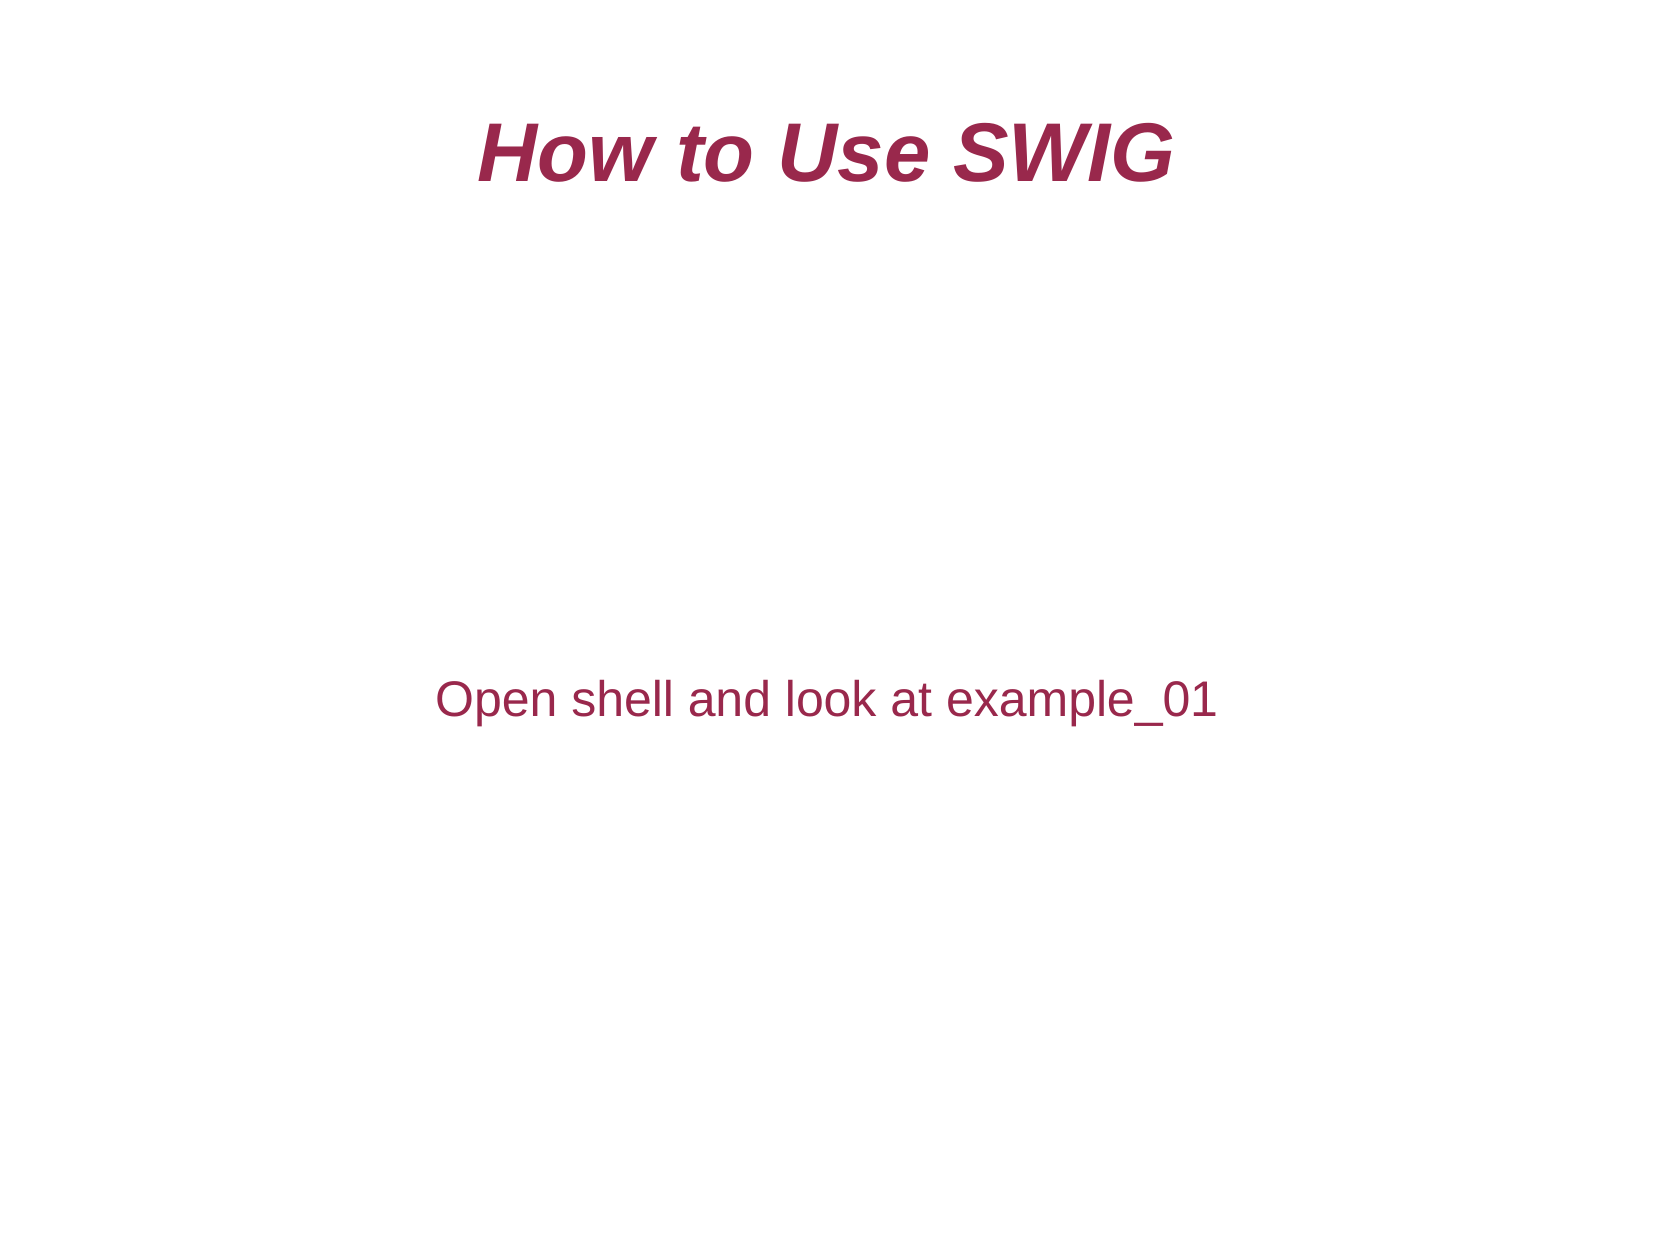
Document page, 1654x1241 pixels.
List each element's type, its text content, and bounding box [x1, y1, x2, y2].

subtitle Open shell and look at example_01 [82, 290, 1571, 1109]
title How to Use SWIG [82, 49, 1571, 257]
